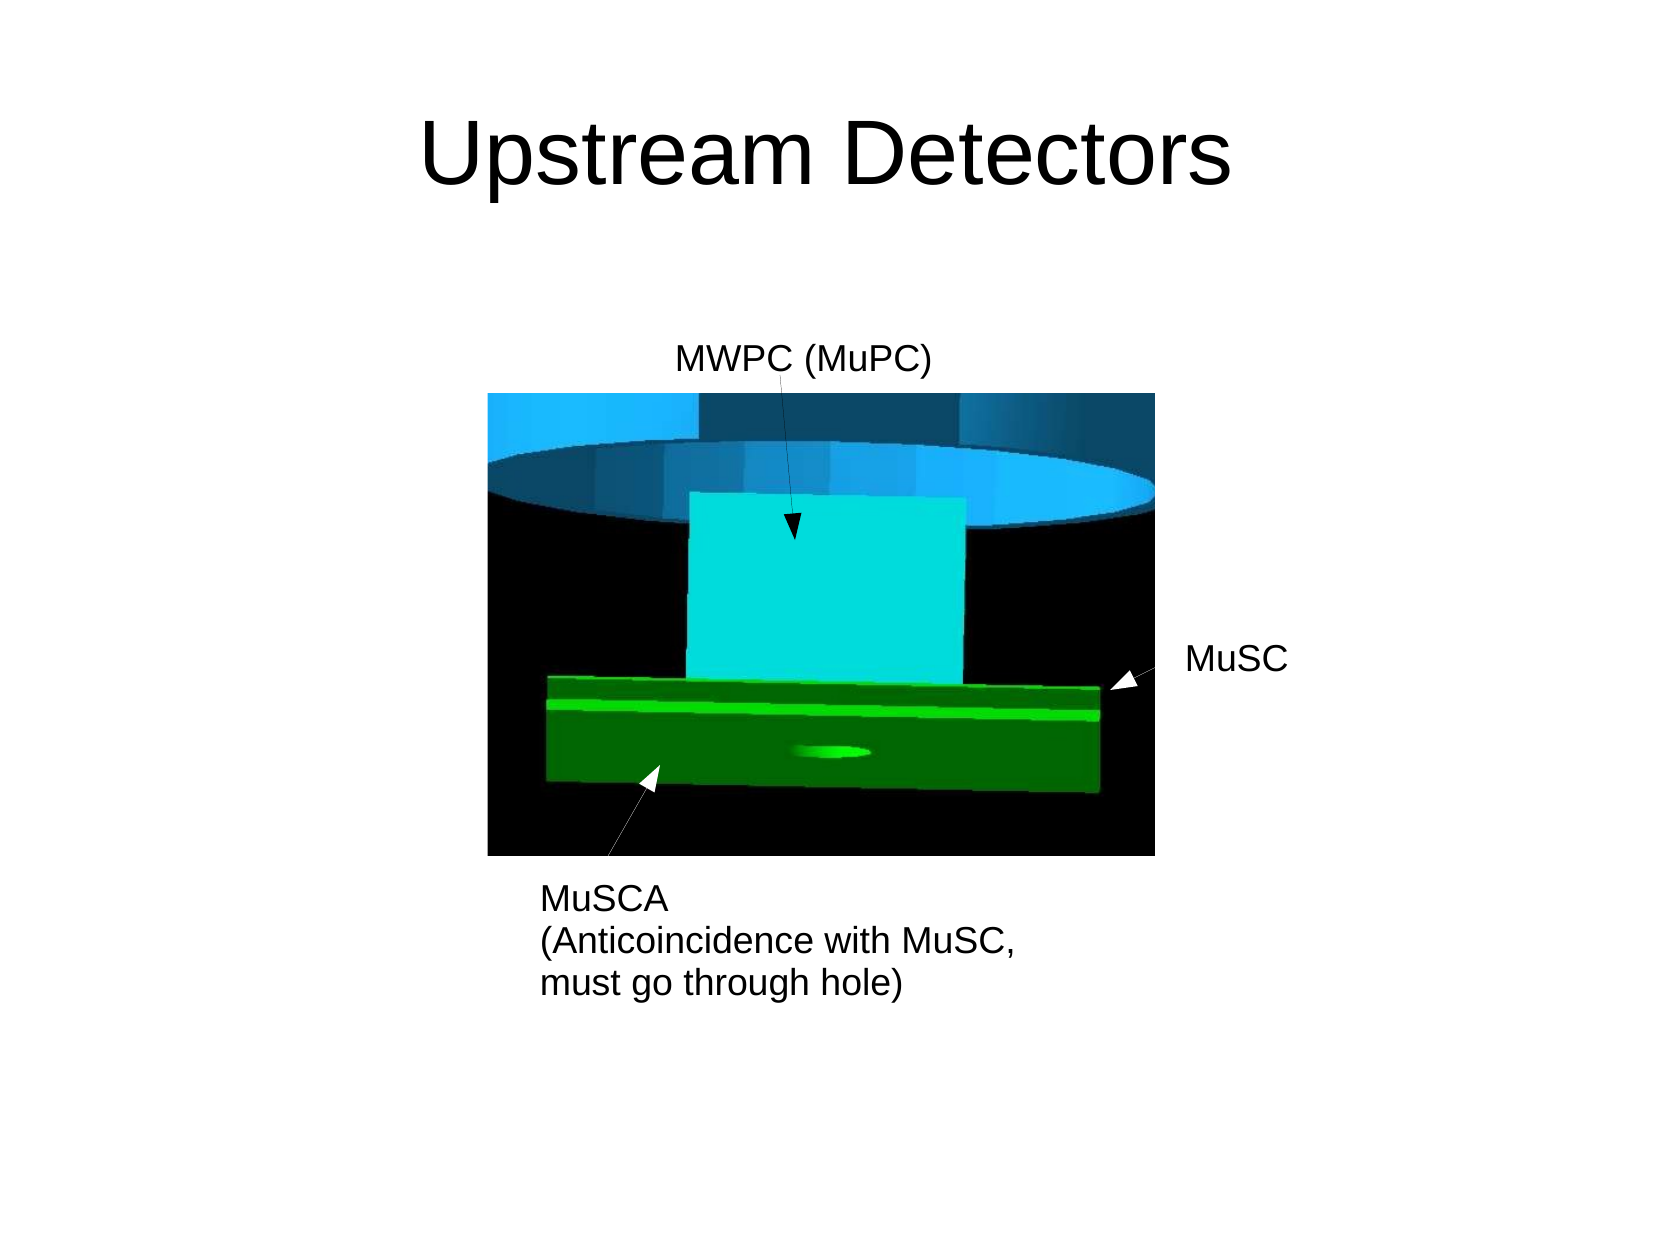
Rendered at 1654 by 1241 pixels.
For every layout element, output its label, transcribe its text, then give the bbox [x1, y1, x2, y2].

text_box MuSC [1170, 630, 1351, 687]
text_box MWPC (MuPC) [660, 330, 961, 387]
picture [487, 393, 1156, 856]
title Upstream Detectors [82, 49, 1571, 257]
text_box MuSCA (Anticoincidence with MuSC, must go through hole) [525, 870, 1096, 1011]
